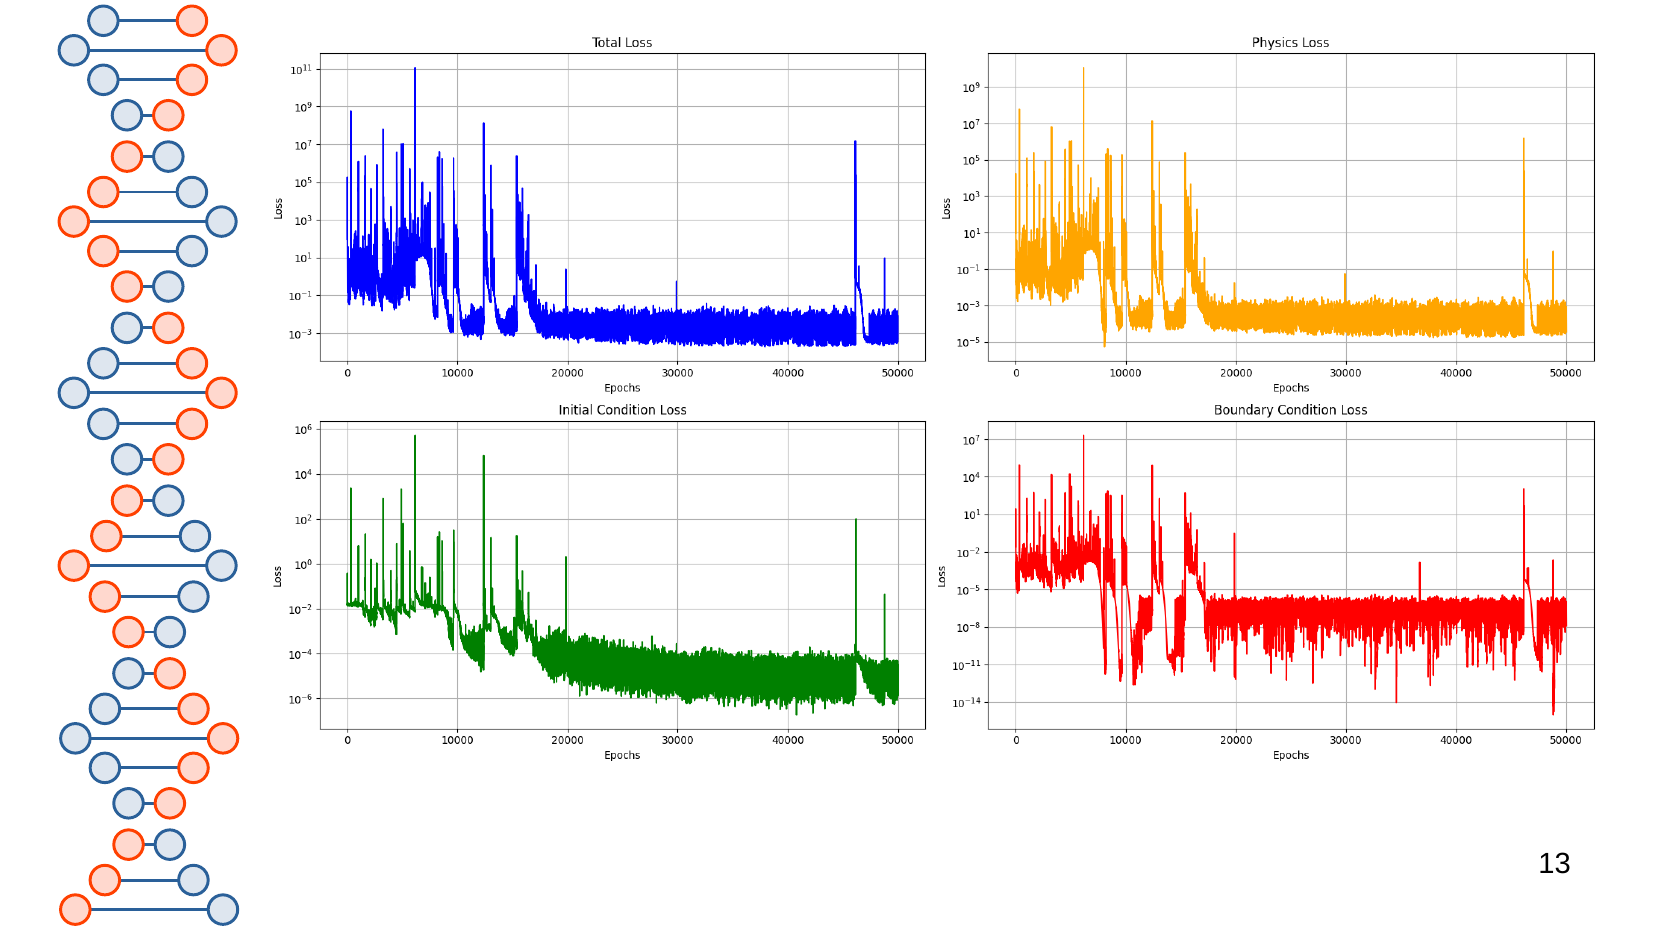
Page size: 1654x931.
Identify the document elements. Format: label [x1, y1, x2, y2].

picture [265, 29, 1601, 768]
